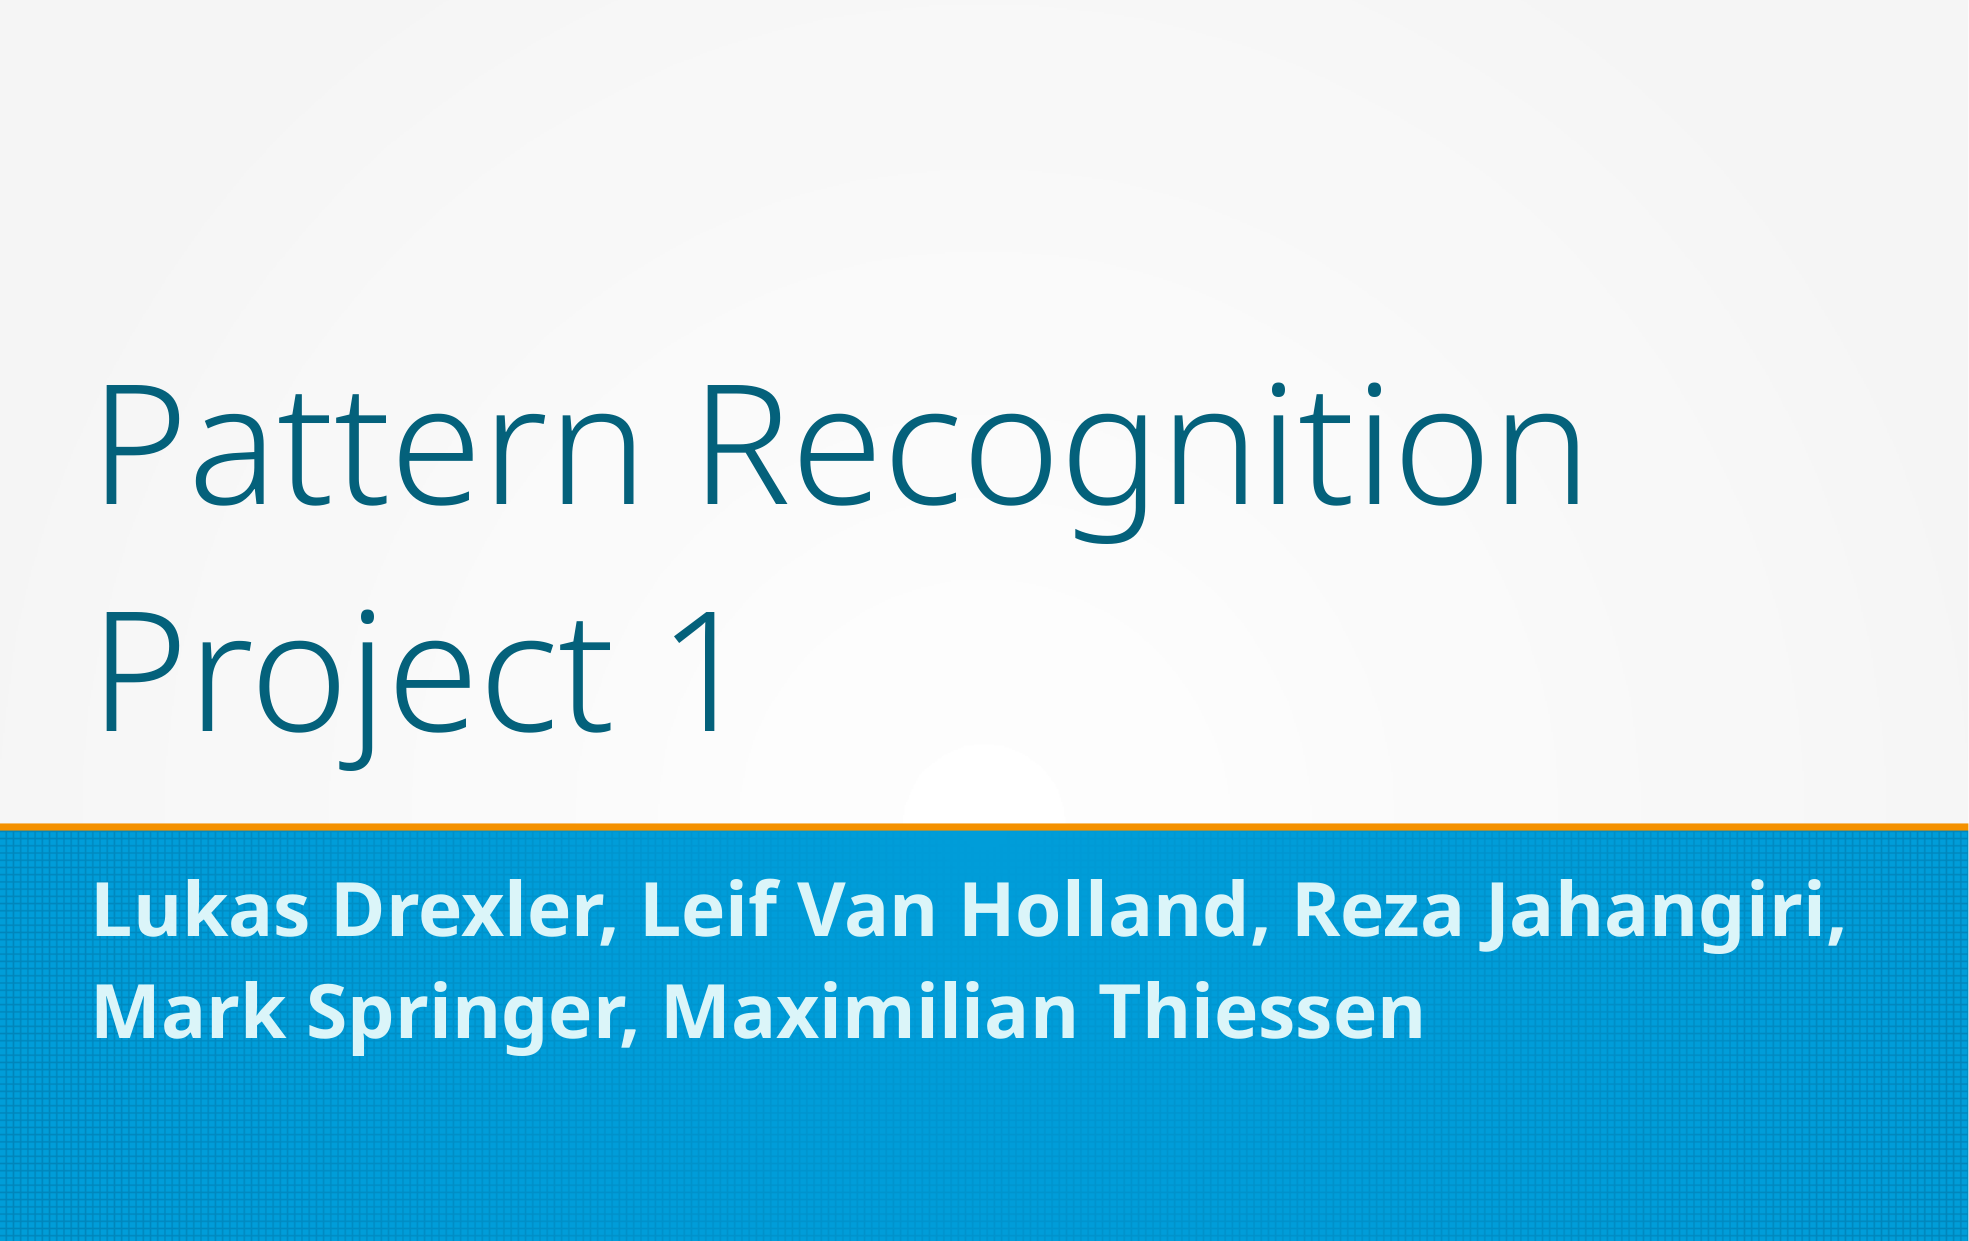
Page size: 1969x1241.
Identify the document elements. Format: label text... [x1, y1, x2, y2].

subtitle Lukas Drexler, Leif Van Holland, Reza Jahangiri, Mark Springer, Maximilian Thiessen [90, 855, 1861, 1118]
picture [0, 0, 1969, 830]
title Pattern Recognition Project 1 [90, 49, 1862, 781]
